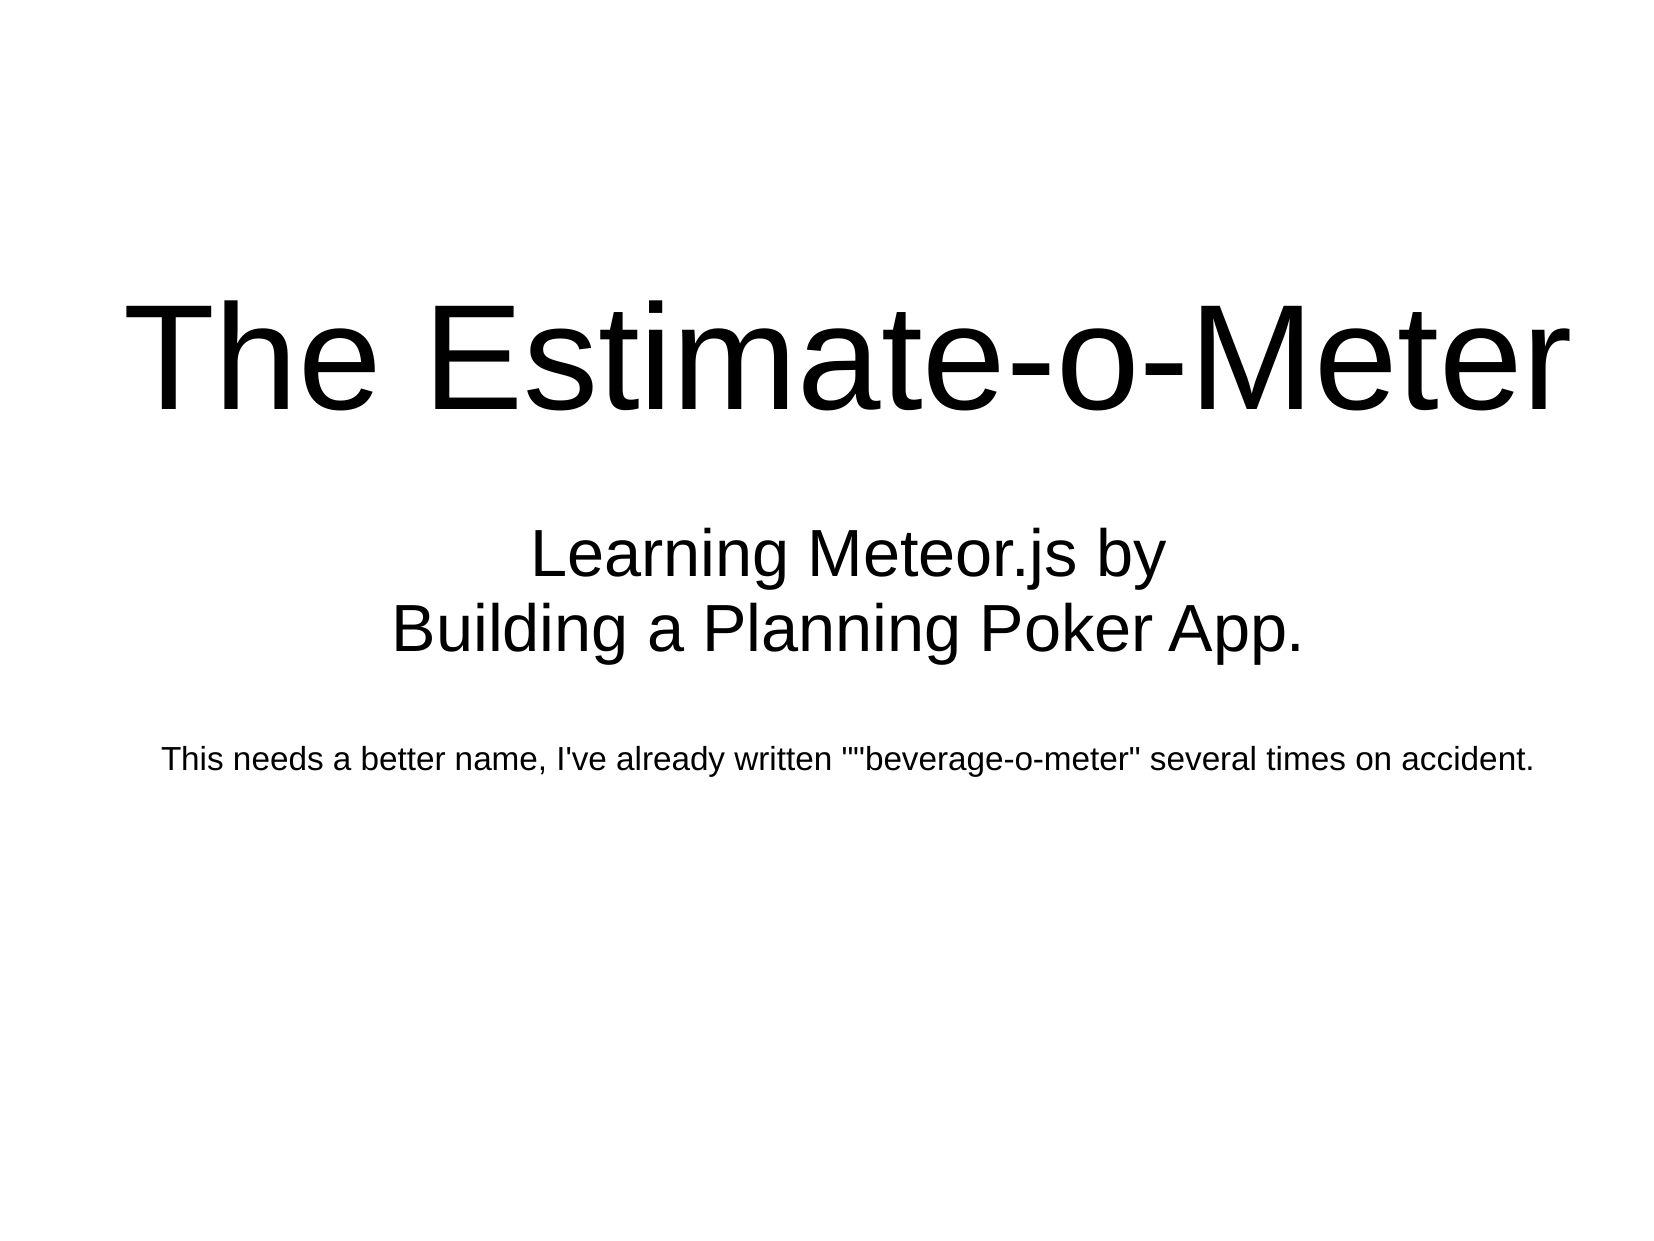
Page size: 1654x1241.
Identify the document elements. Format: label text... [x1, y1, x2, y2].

subtitle The Estimate-o-Meter Learning Meteor.js by Building a Planning Poker App. This needs a better name, I've already written ""beverage-o-meter" several times on accident. [105, 120, 1594, 1080]
